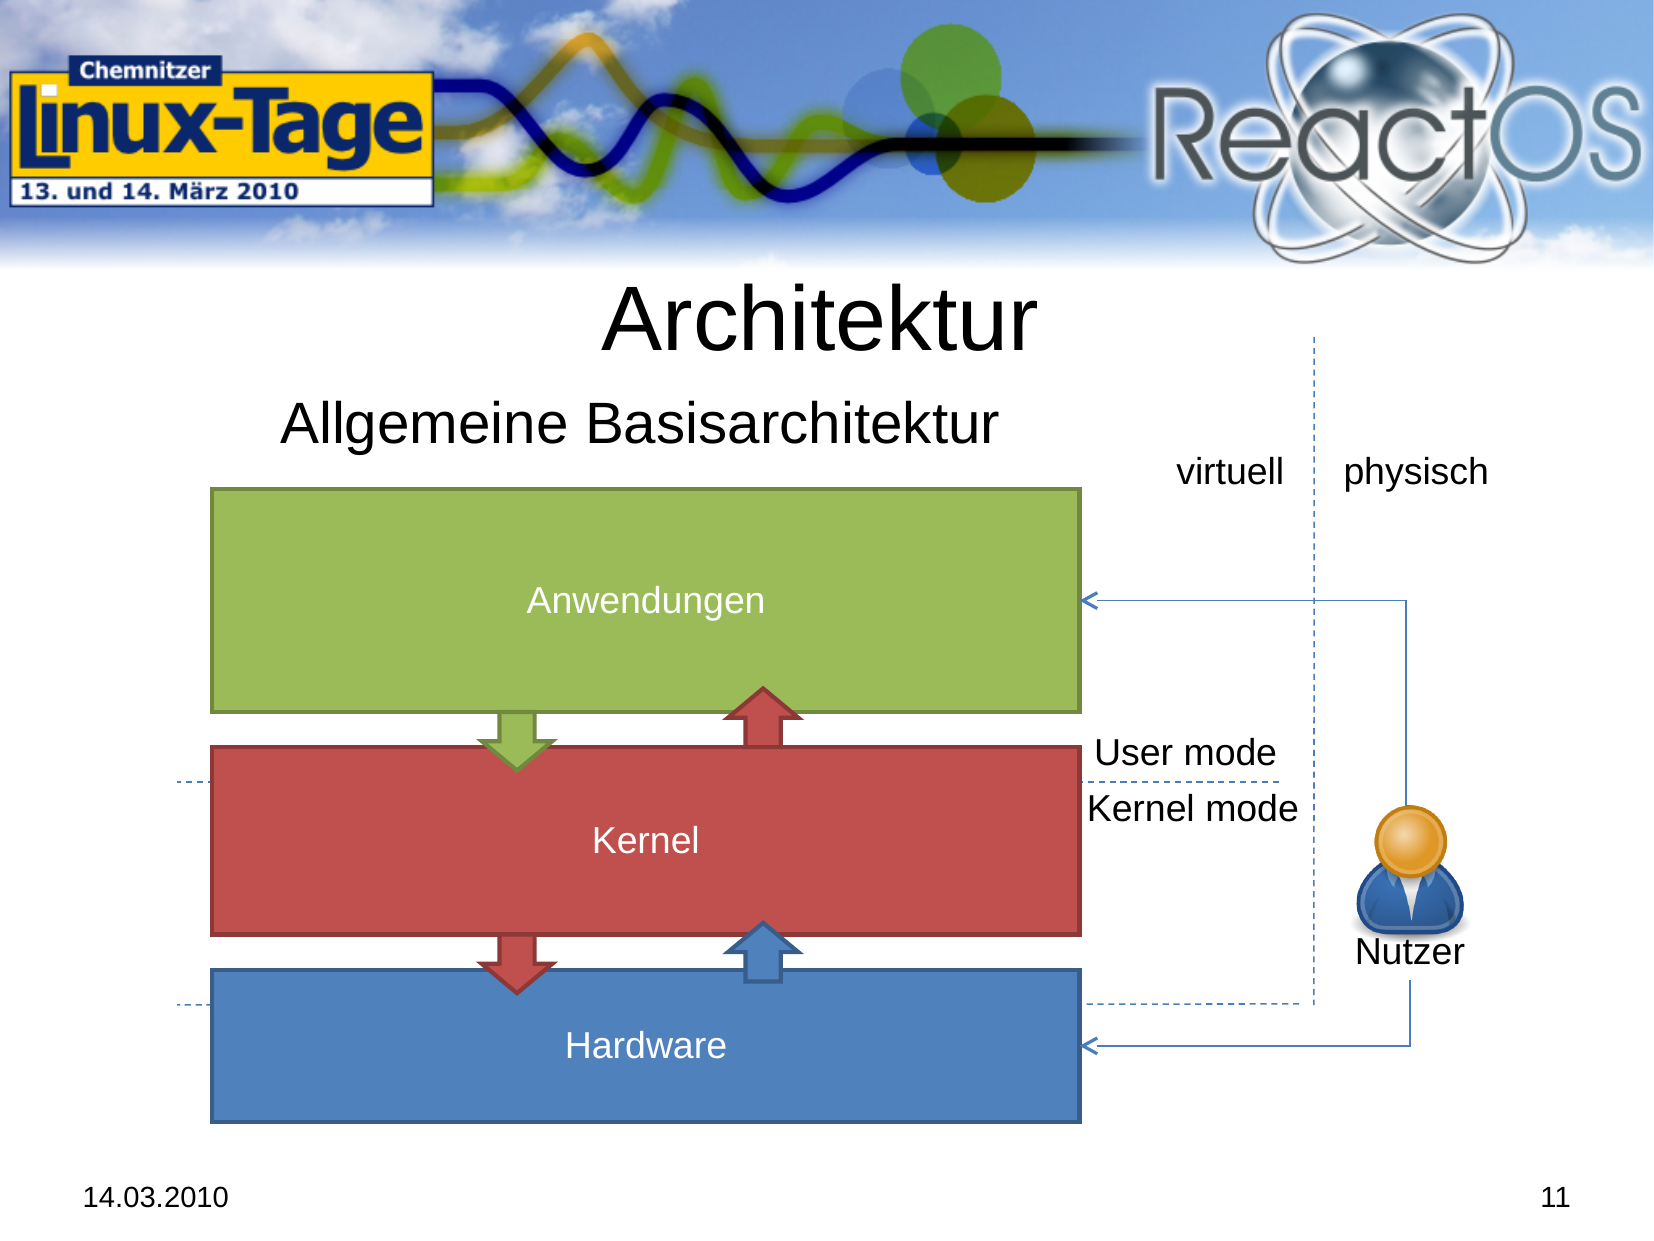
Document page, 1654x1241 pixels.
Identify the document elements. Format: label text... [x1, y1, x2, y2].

text_box Kernel mode [1072, 780, 1314, 838]
text_box [481, 934, 553, 994]
text_box Kernel [212, 746, 1080, 935]
text_box [1349, 805, 1471, 922]
text_box [481, 711, 553, 771]
text_box User mode [1079, 723, 1314, 780]
text_box [727, 922, 799, 982]
title Architektur [76, 230, 1565, 408]
text_box physisch [1328, 442, 1504, 500]
text_box Allgemeine Basisarchitektur [265, 383, 1013, 464]
text_box virtuell [1161, 442, 1300, 500]
text_box [727, 688, 799, 748]
text_box Anwendungen [212, 489, 1080, 712]
picture [0, 0, 1654, 1241]
text_box Hardware [212, 969, 1080, 1122]
text_box Nutzer [1339, 922, 1480, 981]
